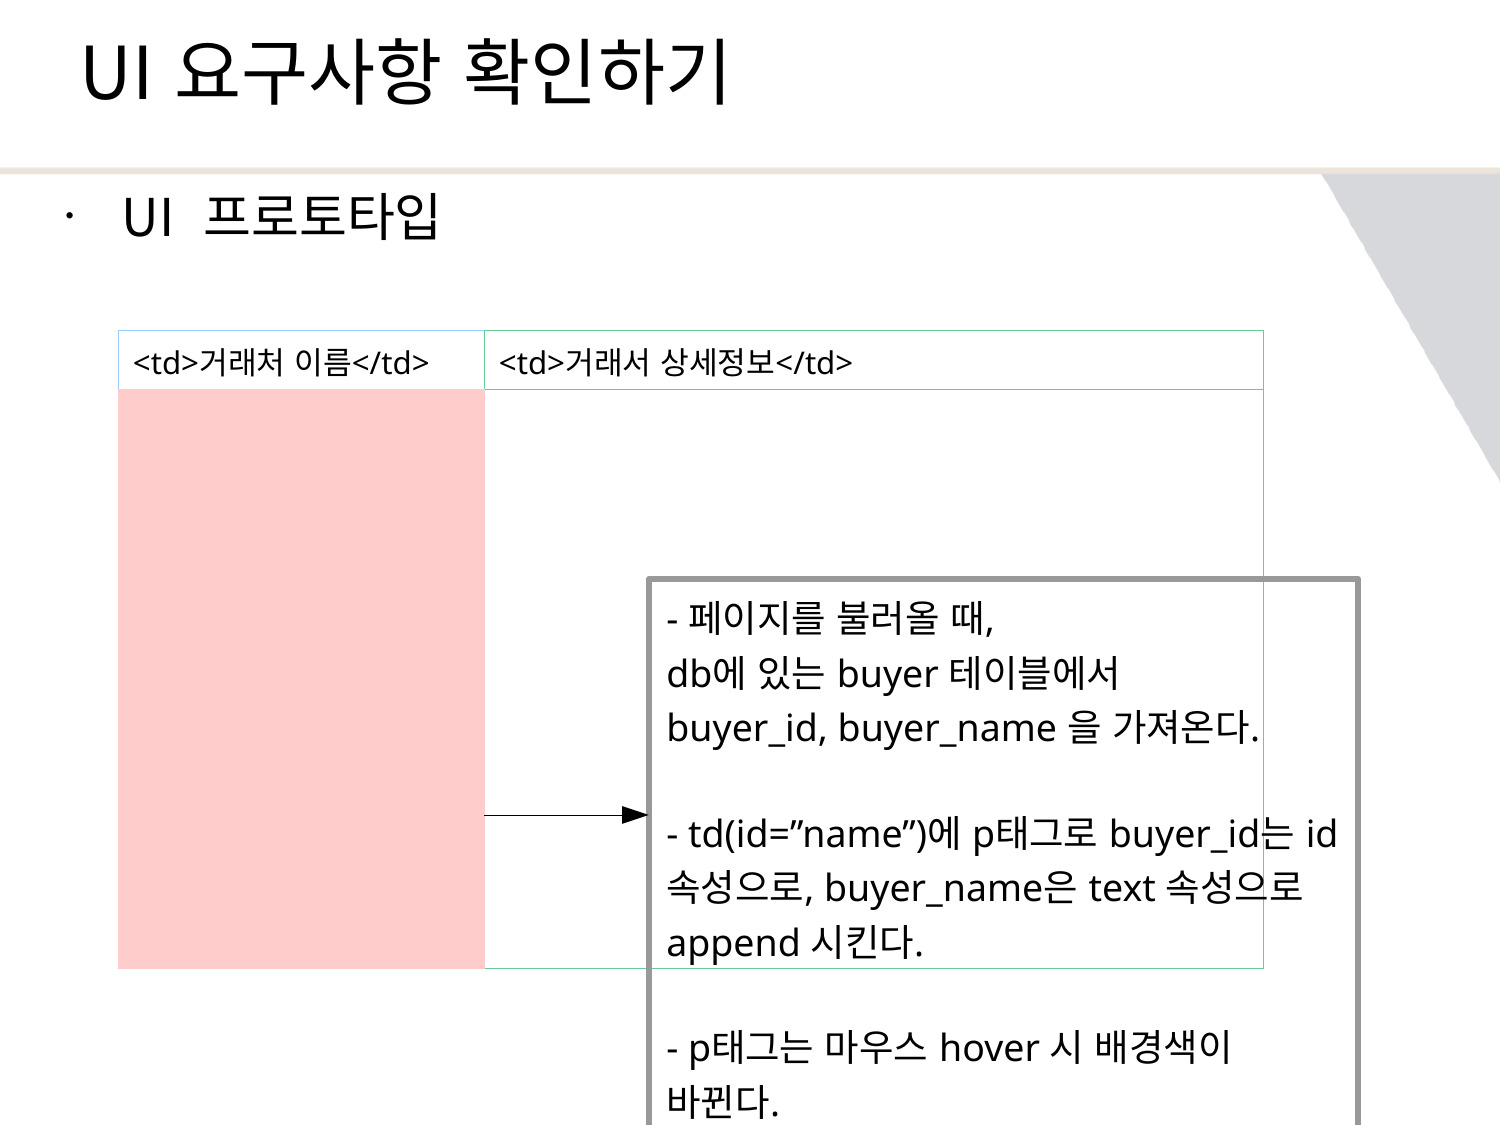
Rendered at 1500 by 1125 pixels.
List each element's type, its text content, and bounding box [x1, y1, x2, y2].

list UI 프로토타입 [652, 1073, 1355, 1114]
text_box <td>거래처 이름</td> [118, 330, 484, 382]
text_box - 페이지를 불러올 때, db에 있는 buyer 테이블에서 buyer_id, buyer_name 을 가져온다. - td(id=”name”)에 p태그로 buyer_id는 id속성으로, buyer_name은 text 속성으로 append 시킨다. - p태그는 마우스 hover 시 배경색이 바뀐다. [648, 578, 1359, 1073]
list UI 프로토타입 [50, 177, 1442, 1114]
title UI 요구사항 확인하기 [64, 19, 1322, 150]
text_box <td>거래서 상세정보</td> [484, 330, 1264, 382]
text_box [118, 382, 1264, 969]
picture [0, 0, 1500, 1125]
picture [652, 1114, 1355, 1125]
